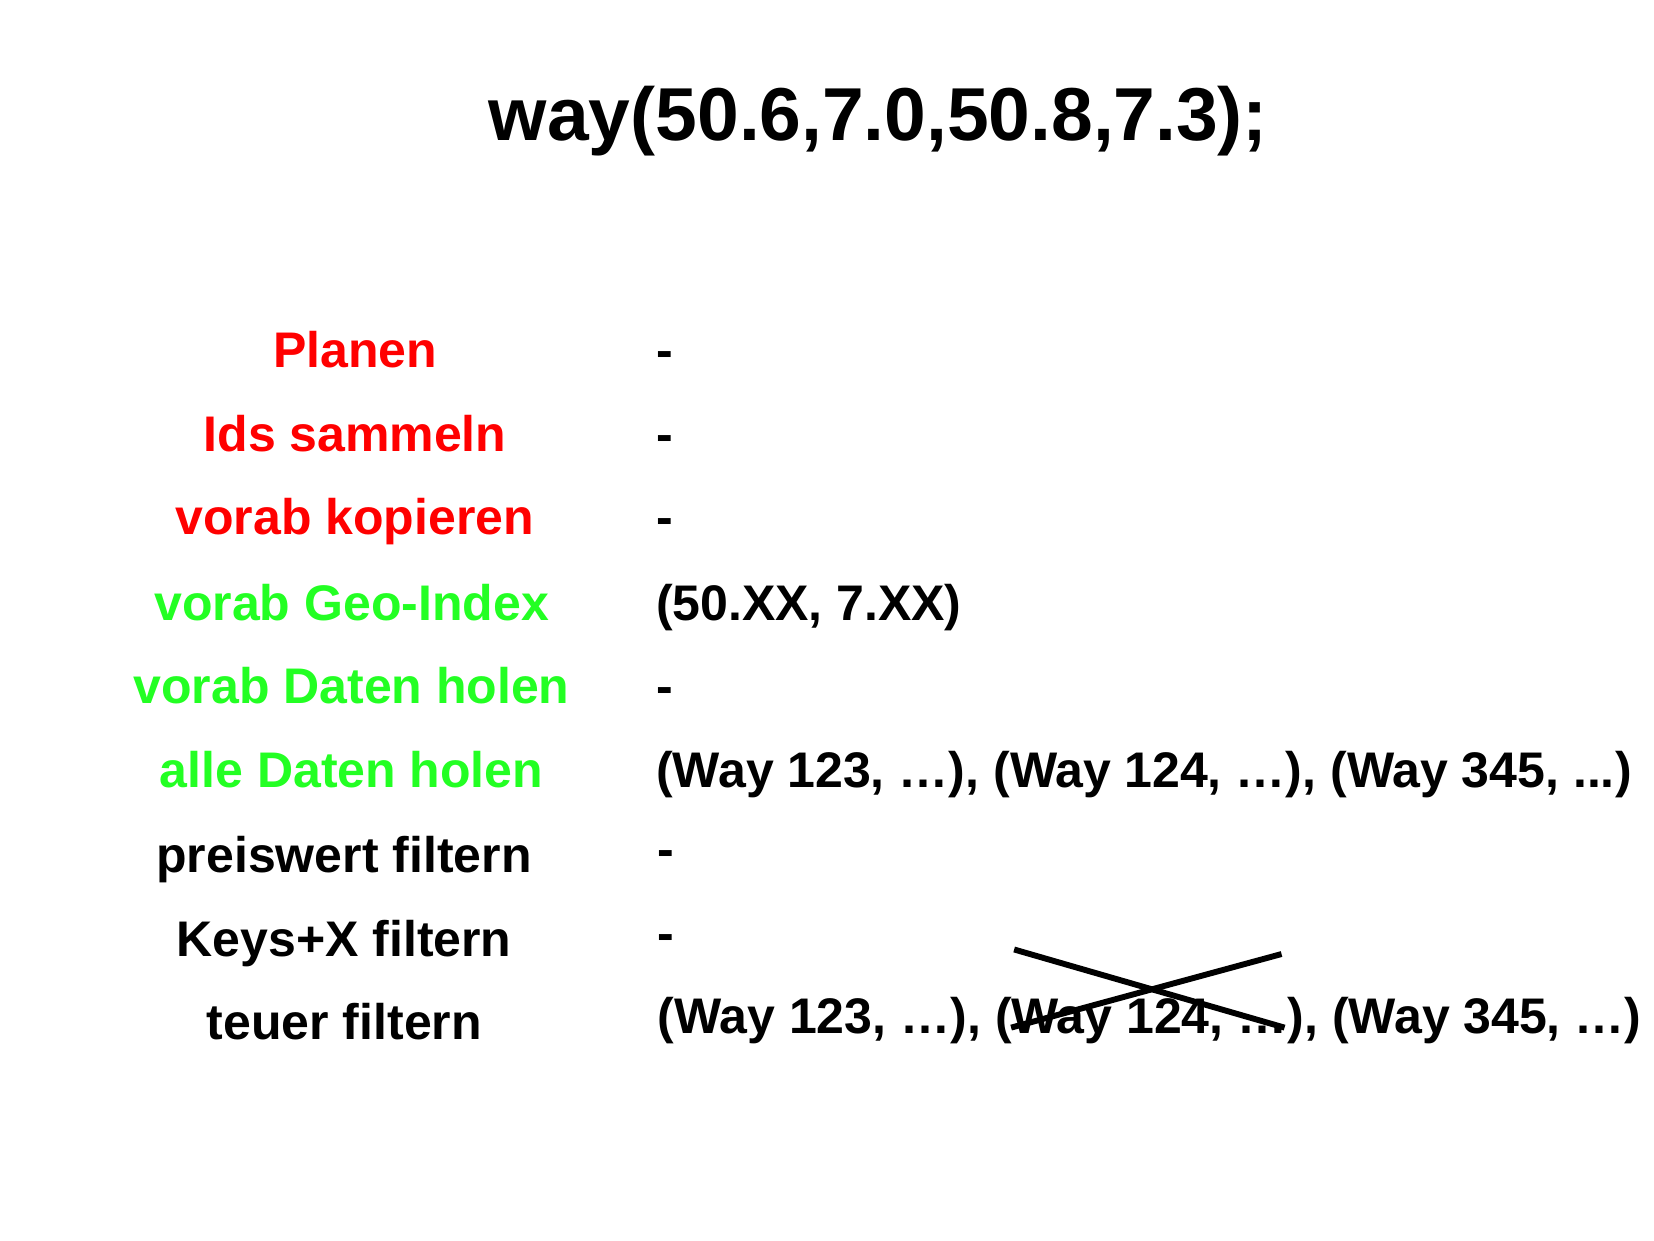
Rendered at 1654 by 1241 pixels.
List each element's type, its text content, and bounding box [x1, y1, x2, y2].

text_box - - - [641, 286, 688, 525]
text_box - - (Way 123, …), (Way 124, …), (Way 345, …) [643, 785, 1654, 1024]
text_box - - (Way 123, …), (Way 124, …), (Way 345, …) [1040, 993, 1257, 1024]
text_box (50.XX, 7.XX) - (Way 123, …), (Way 124, …), (Way 345, ...) [641, 539, 1647, 778]
text_box Planen Ids sammeln vorab kopieren [161, 287, 550, 525]
text_box way(50.6,7.0,50.8,7.3); [474, 65, 1283, 165]
text_box preiswert filtern Keys+X filtern teuer filtern [141, 791, 548, 1030]
text_box vorab Geo-Index vorab Daten holen alle Daten holen [119, 539, 585, 778]
